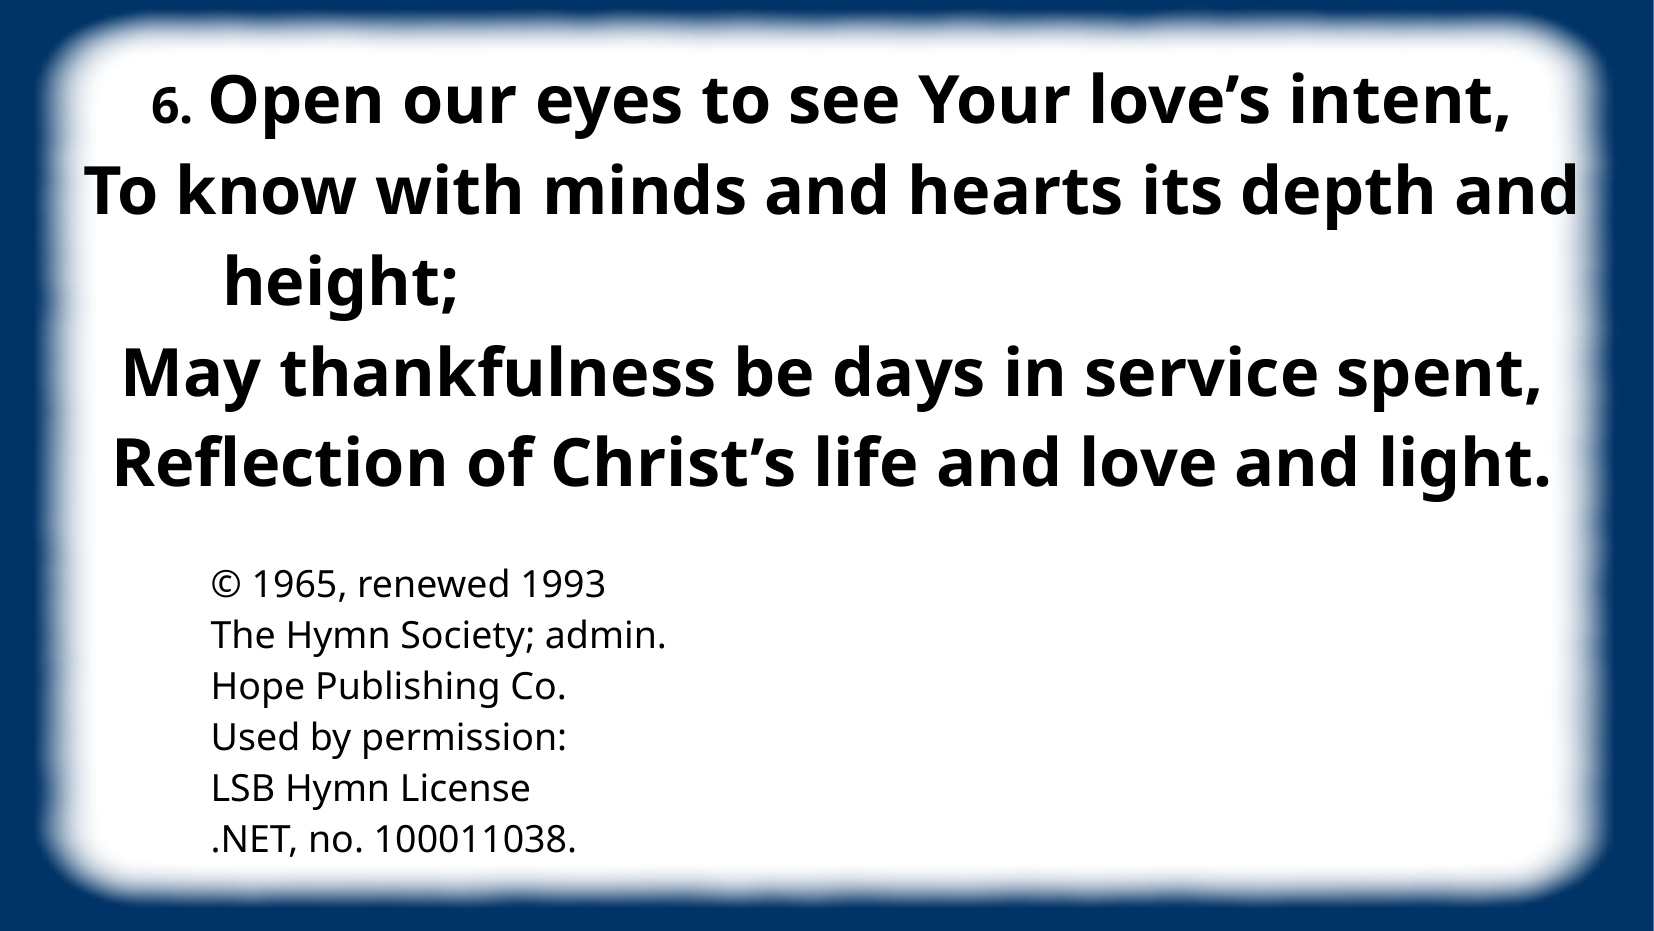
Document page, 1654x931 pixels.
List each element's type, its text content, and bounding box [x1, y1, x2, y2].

text_box 6. Open our eyes to see Your love’s intent, To know with minds and hearts its depth and height; May thankfulness be days in service spent, Reflection of Christ’s life and love and light. © 1965, renewed 1993 The Hymn Society; admin. Hope Publishing Co. Used by permission: LSB Hymn License .NET, no. 100011038. [60, 45, 1606, 854]
picture [0, 0, 1654, 931]
